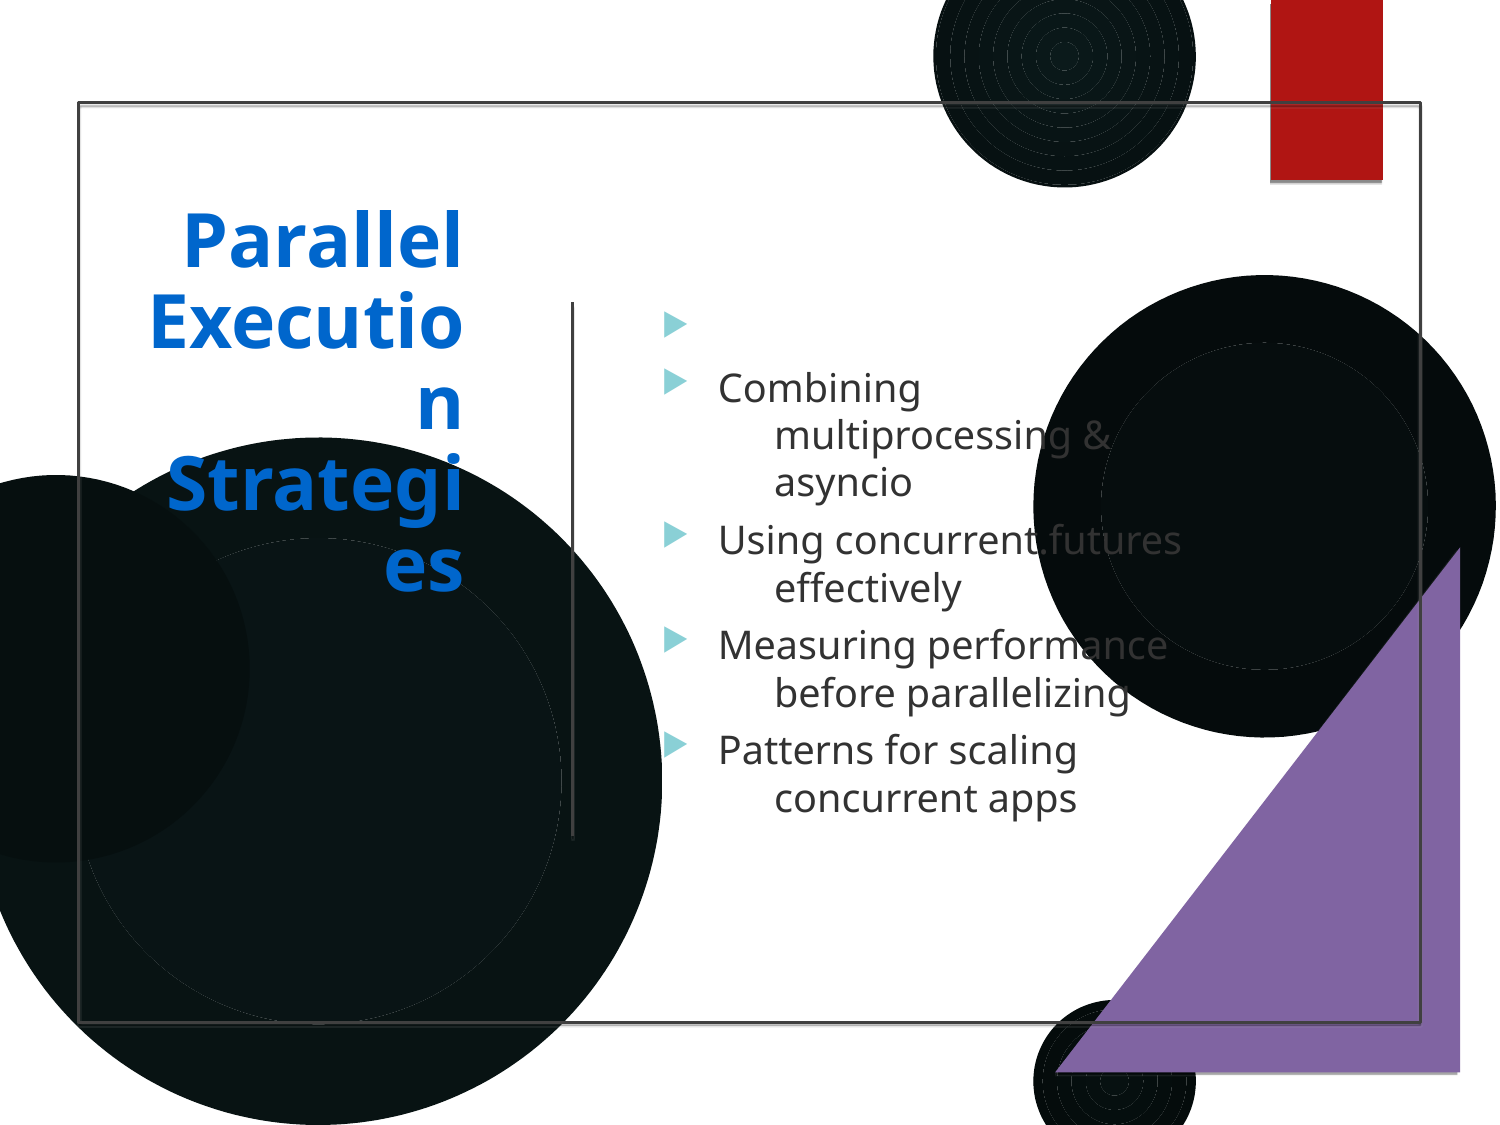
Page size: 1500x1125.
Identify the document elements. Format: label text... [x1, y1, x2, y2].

text_box [1094, 601, 1418, 1021]
list Combining multiprocessing & asyncio Using concurrent.futures effectively Measuring performance before parallelizing Patterns for scaling concurrent apps [646, 270, 1226, 855]
text_box [1055, 547, 1461, 1073]
title Parallel Execution Strategies [132, 195, 500, 931]
